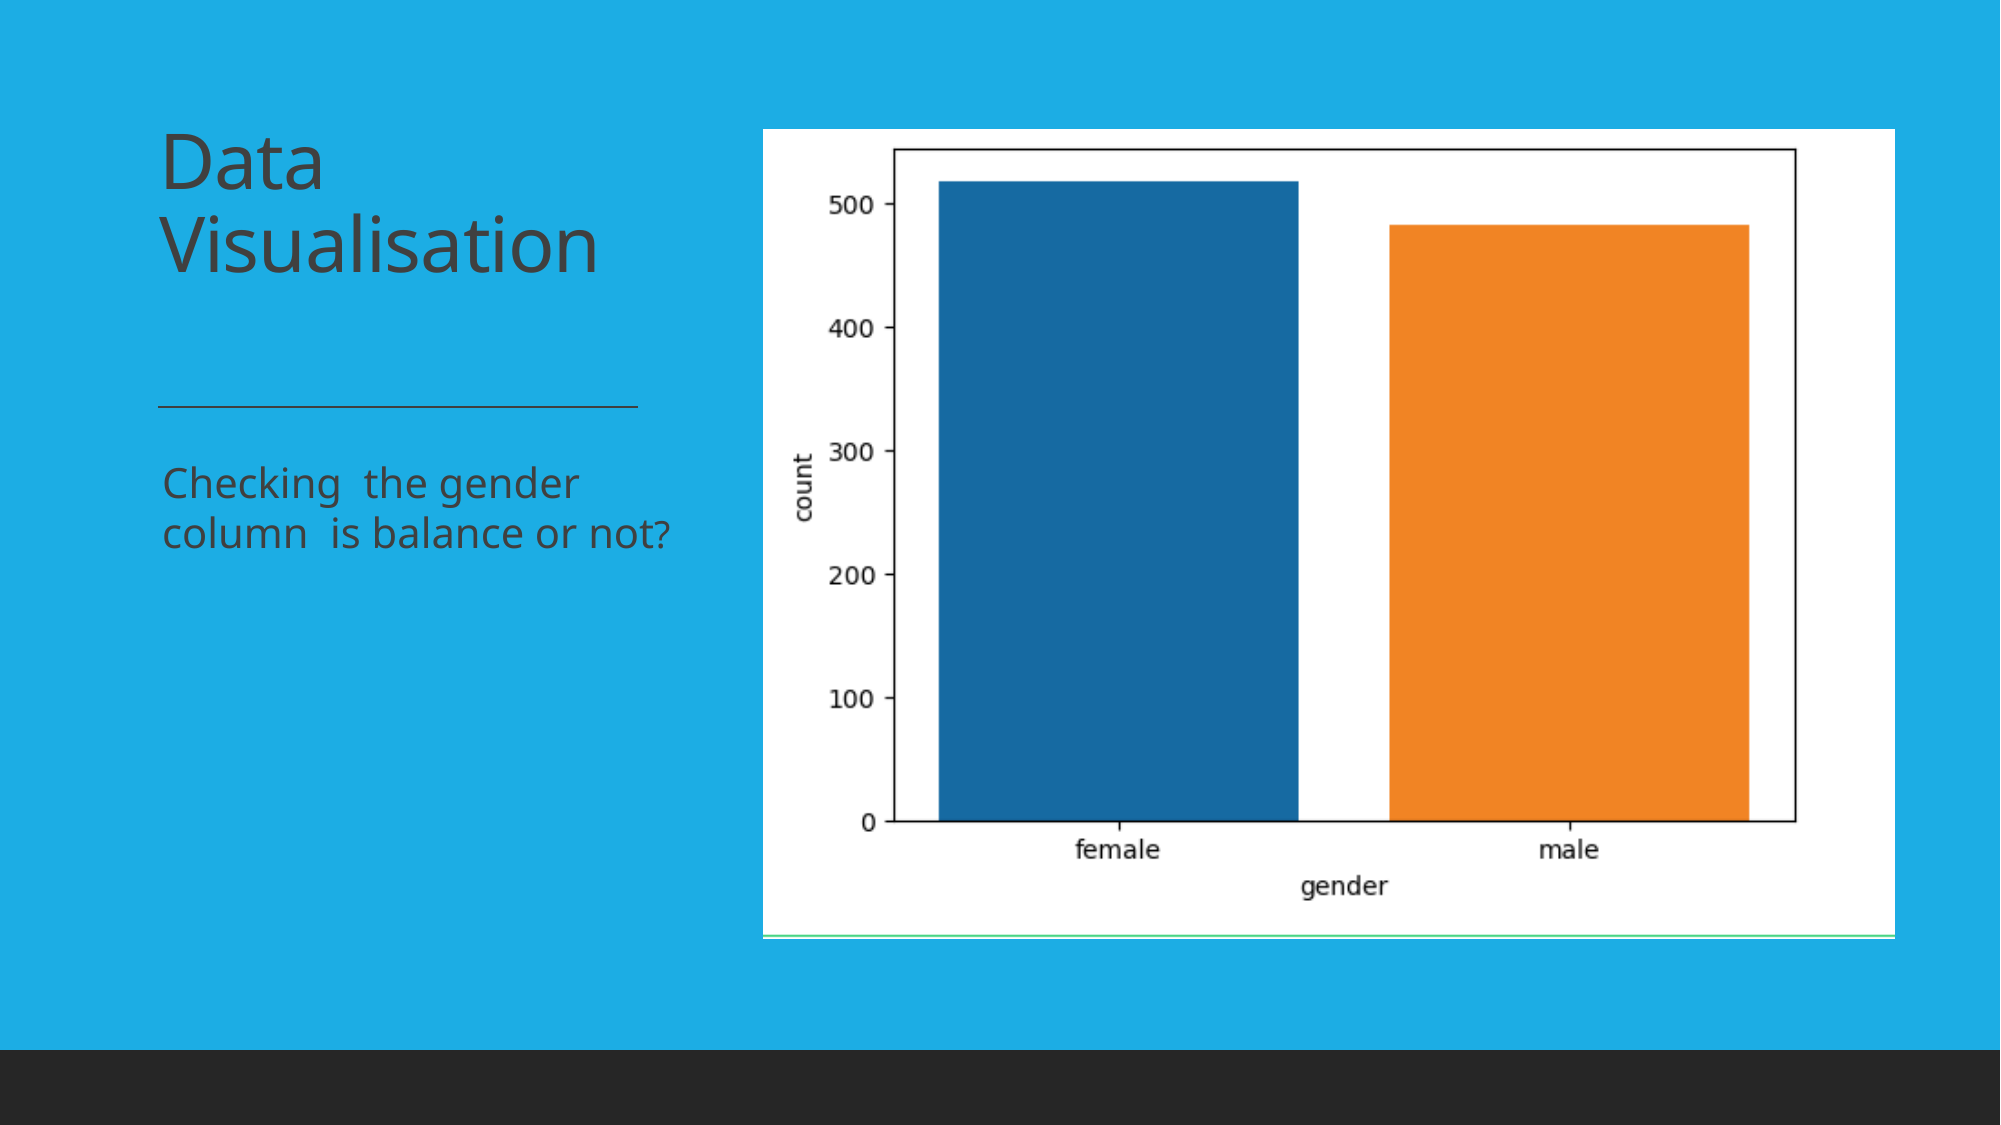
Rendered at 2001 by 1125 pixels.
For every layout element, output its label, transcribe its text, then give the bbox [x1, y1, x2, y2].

text_box Checking the gender column is balance or not? [161, 449, 686, 624]
picture [763, 129, 1895, 939]
title Data Visualisation [144, 105, 666, 381]
text_box [0, 0, 2000, 1125]
